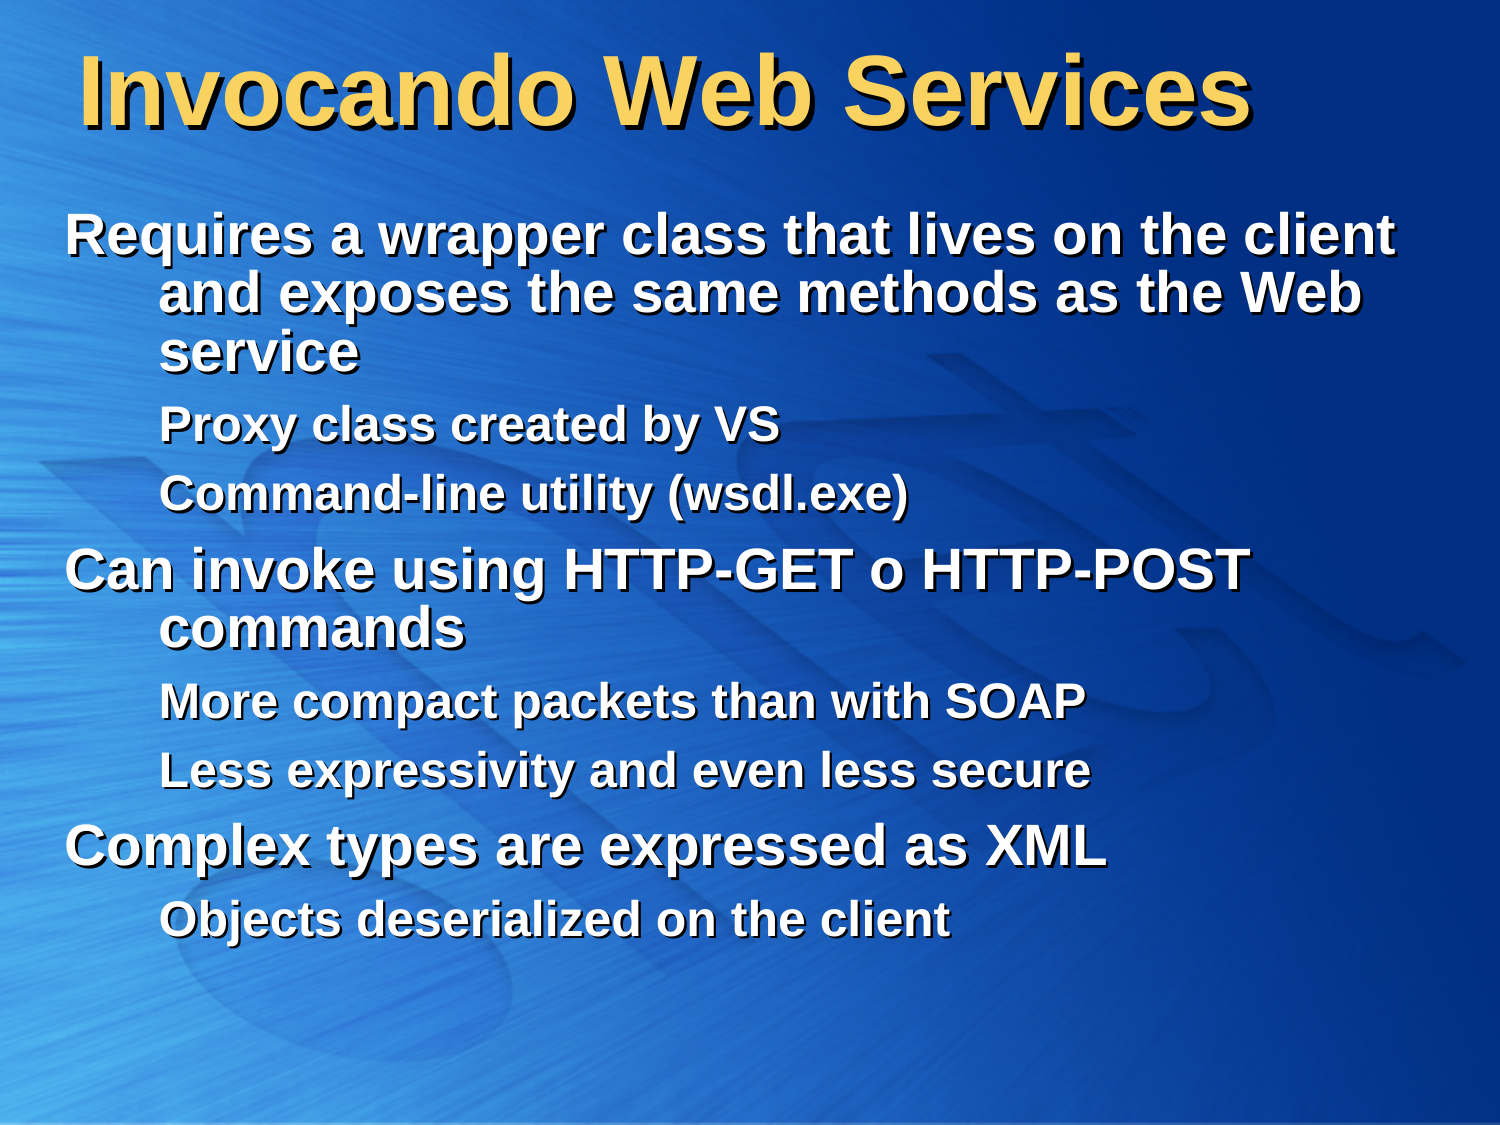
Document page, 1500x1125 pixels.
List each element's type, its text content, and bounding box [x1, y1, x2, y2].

title Invocando Web Services [62, 37, 1469, 165]
list Requires a wrapper class that lives on the client and exposes the same methods as the Web service Proxy class created by VS Command-line utility (wsdl.exe) Can invoke using HTTP-GET o HTTP-POST commands More compact packets than with SOAP Less expressivity and even less secure Complex types are expressed as XML Objects deserialized on the client [50, 200, 1458, 995]
picture [0, 0, 1500, 1125]
